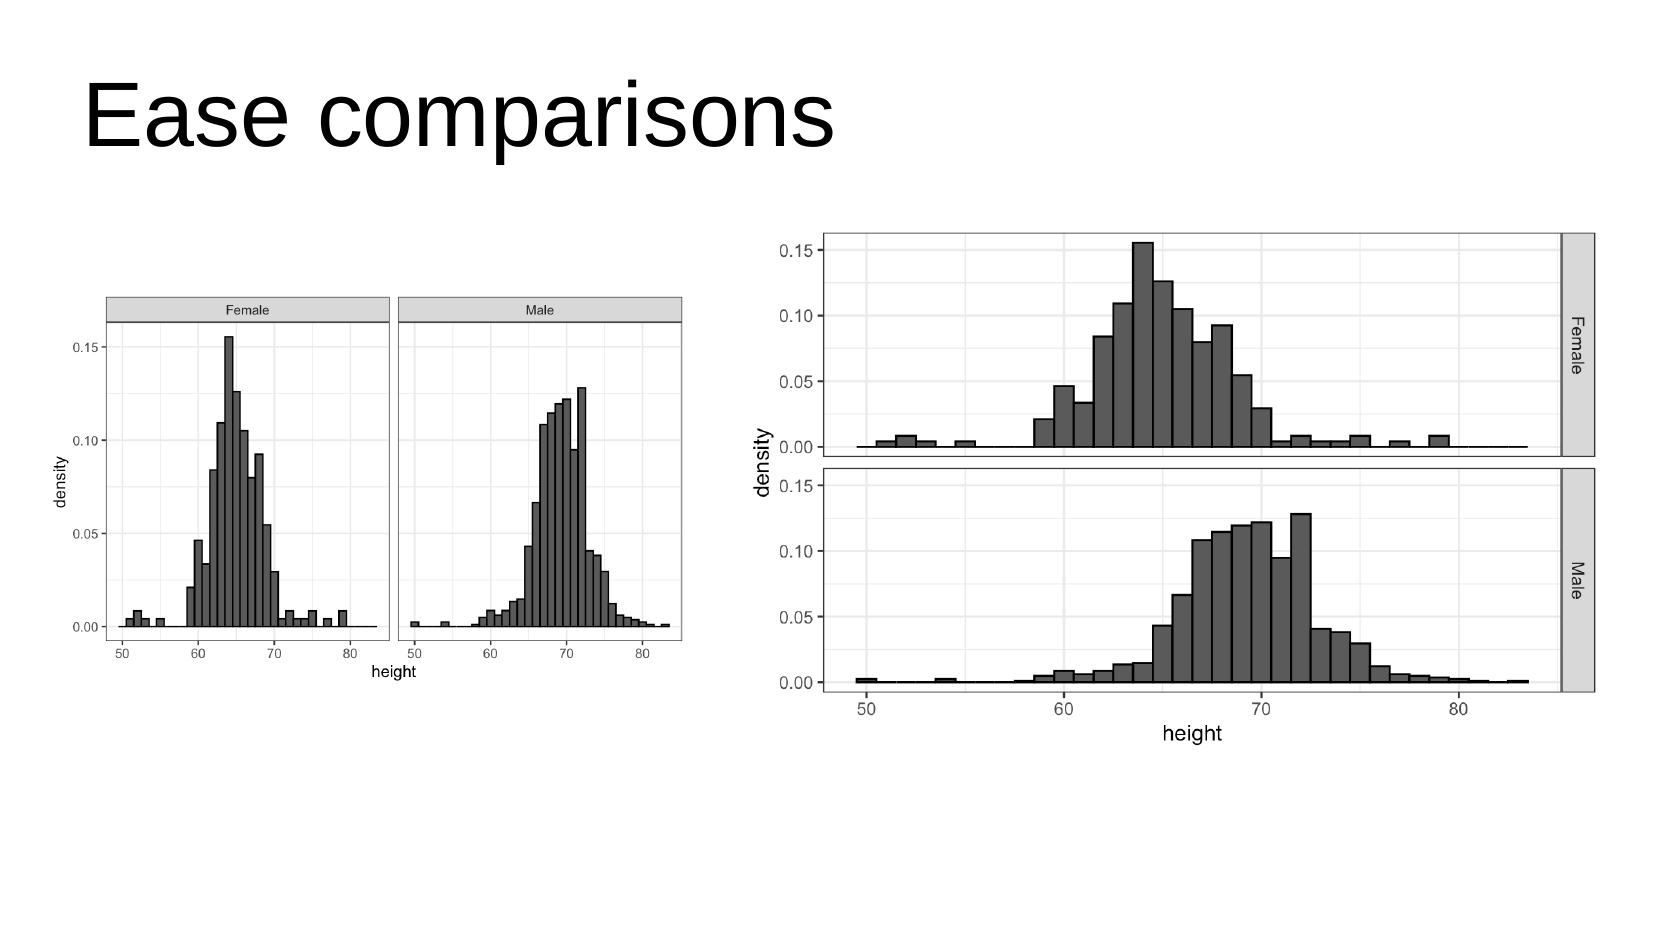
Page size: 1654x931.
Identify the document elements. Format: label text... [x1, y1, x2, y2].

title Ease comparisons [82, 37, 1571, 193]
picture [742, 222, 1606, 755]
picture [45, 289, 690, 688]
